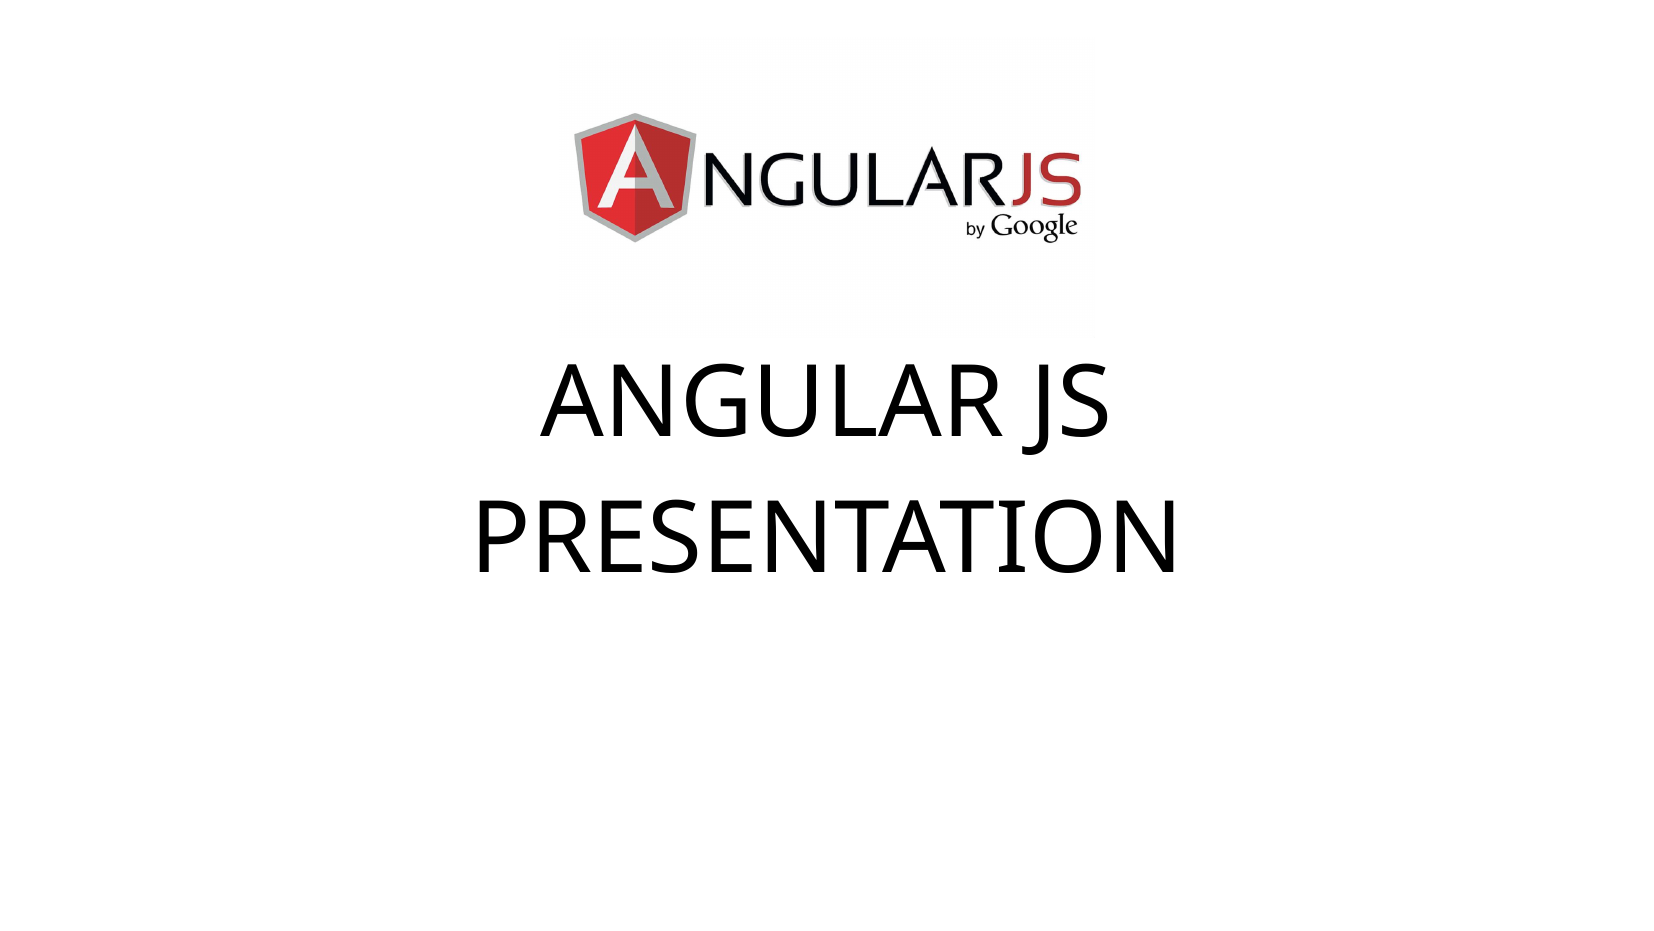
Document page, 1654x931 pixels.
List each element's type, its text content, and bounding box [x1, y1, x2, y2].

subtitle ANGULAR JS PRESENTATION [82, 37, 1571, 757]
picture [559, 37, 1095, 338]
